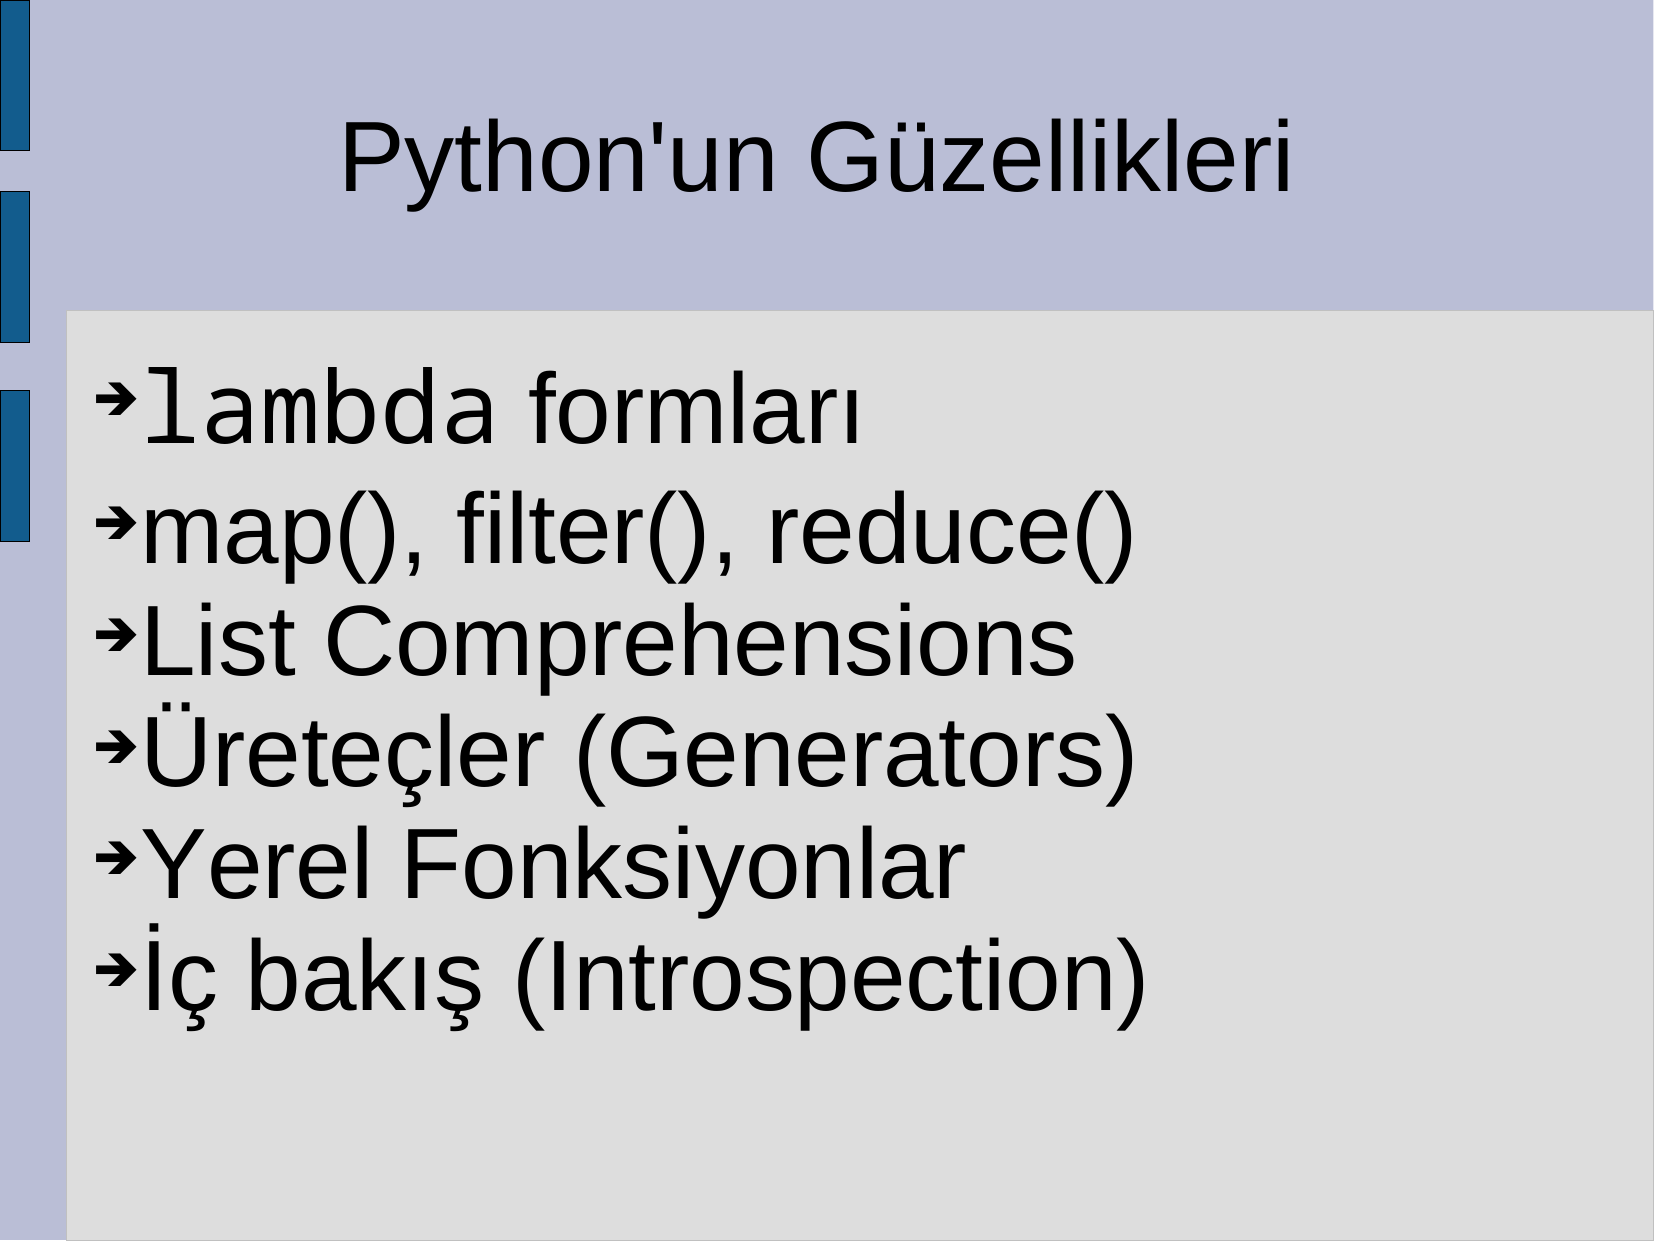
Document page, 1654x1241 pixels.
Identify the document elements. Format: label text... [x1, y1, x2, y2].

text_box Python'un Güzellikleri [338, 101, 1316, 226]
text_box lambda formları map(), filter(), reduce() List Comprehensions Üreteçler (Generators) Yerel Fonksiyonlar İç bakış (Introspection) [92, 336, 1526, 1081]
